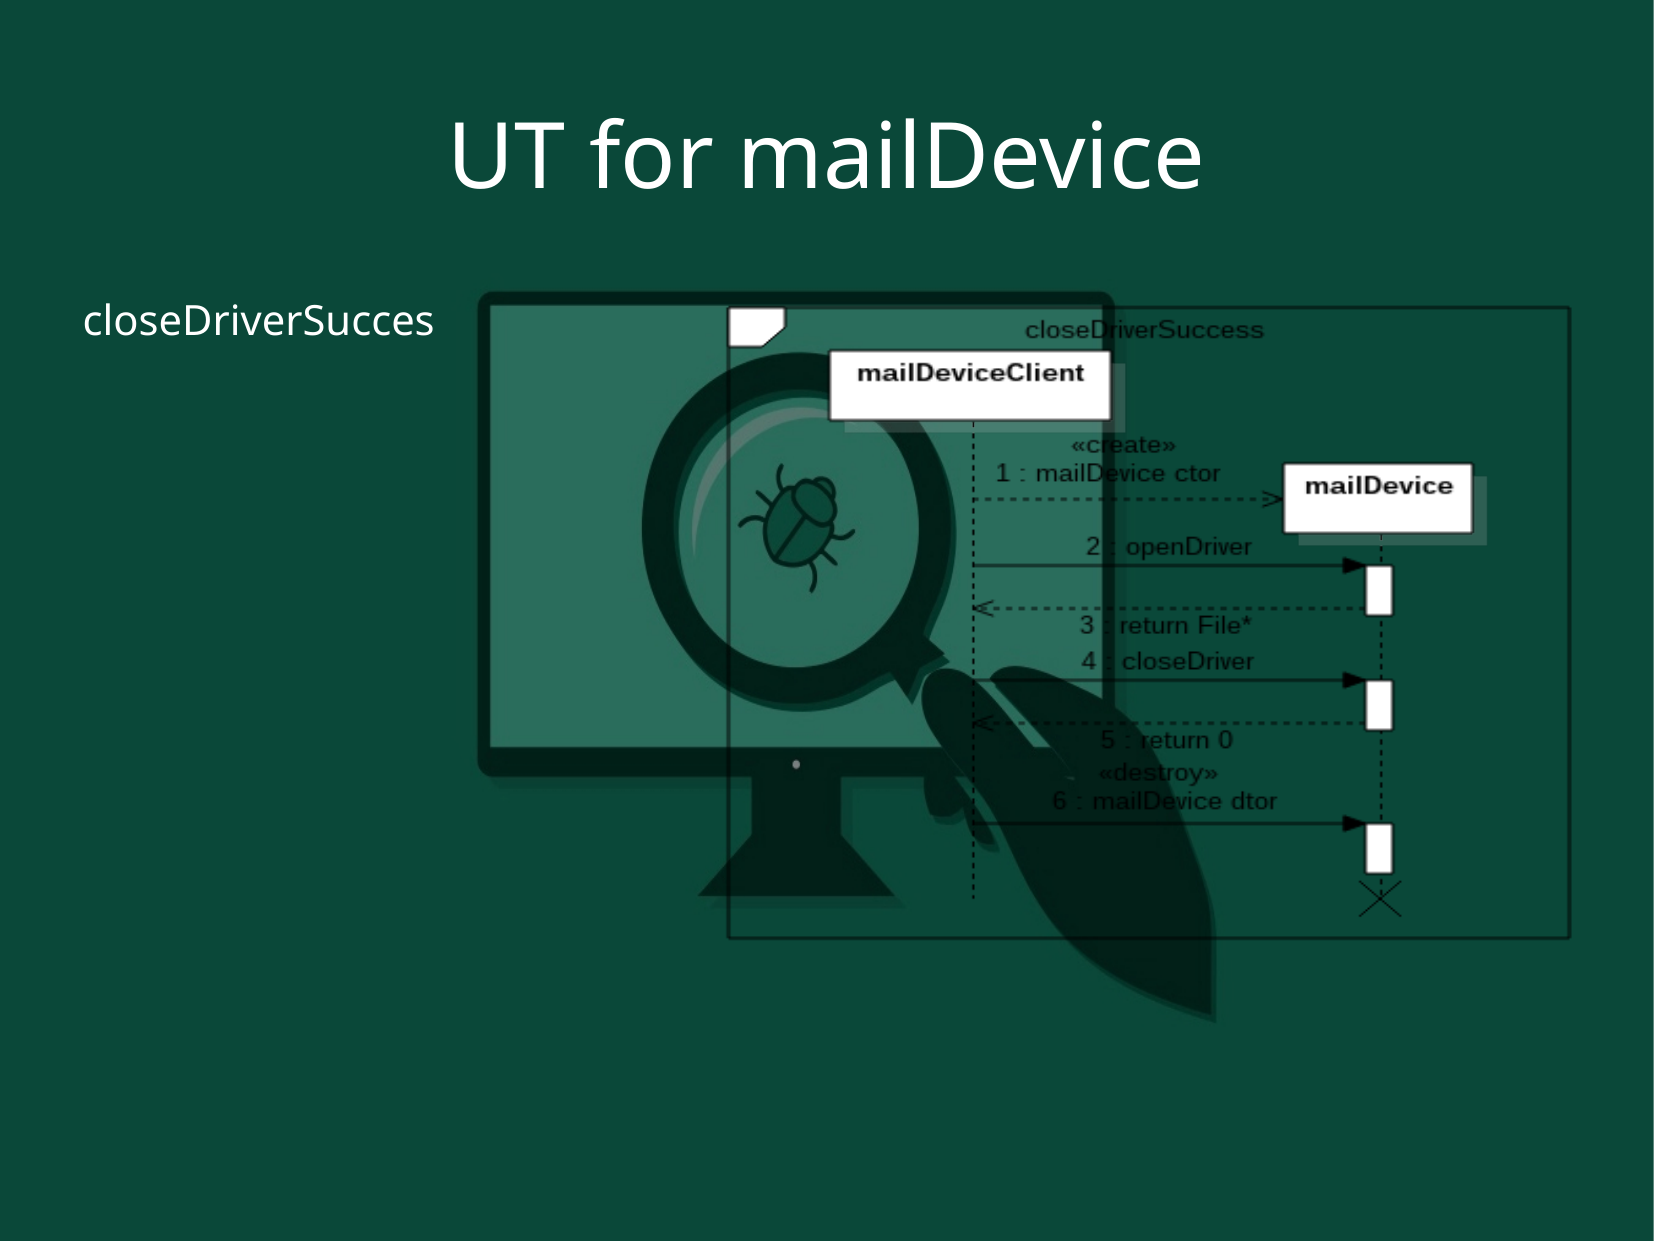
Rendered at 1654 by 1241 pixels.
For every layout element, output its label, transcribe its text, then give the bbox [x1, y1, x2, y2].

picture [0, 0, 1654, 1241]
title UT for mailDevice [82, 49, 1571, 257]
list closeDriverSucces [82, 290, 708, 1010]
